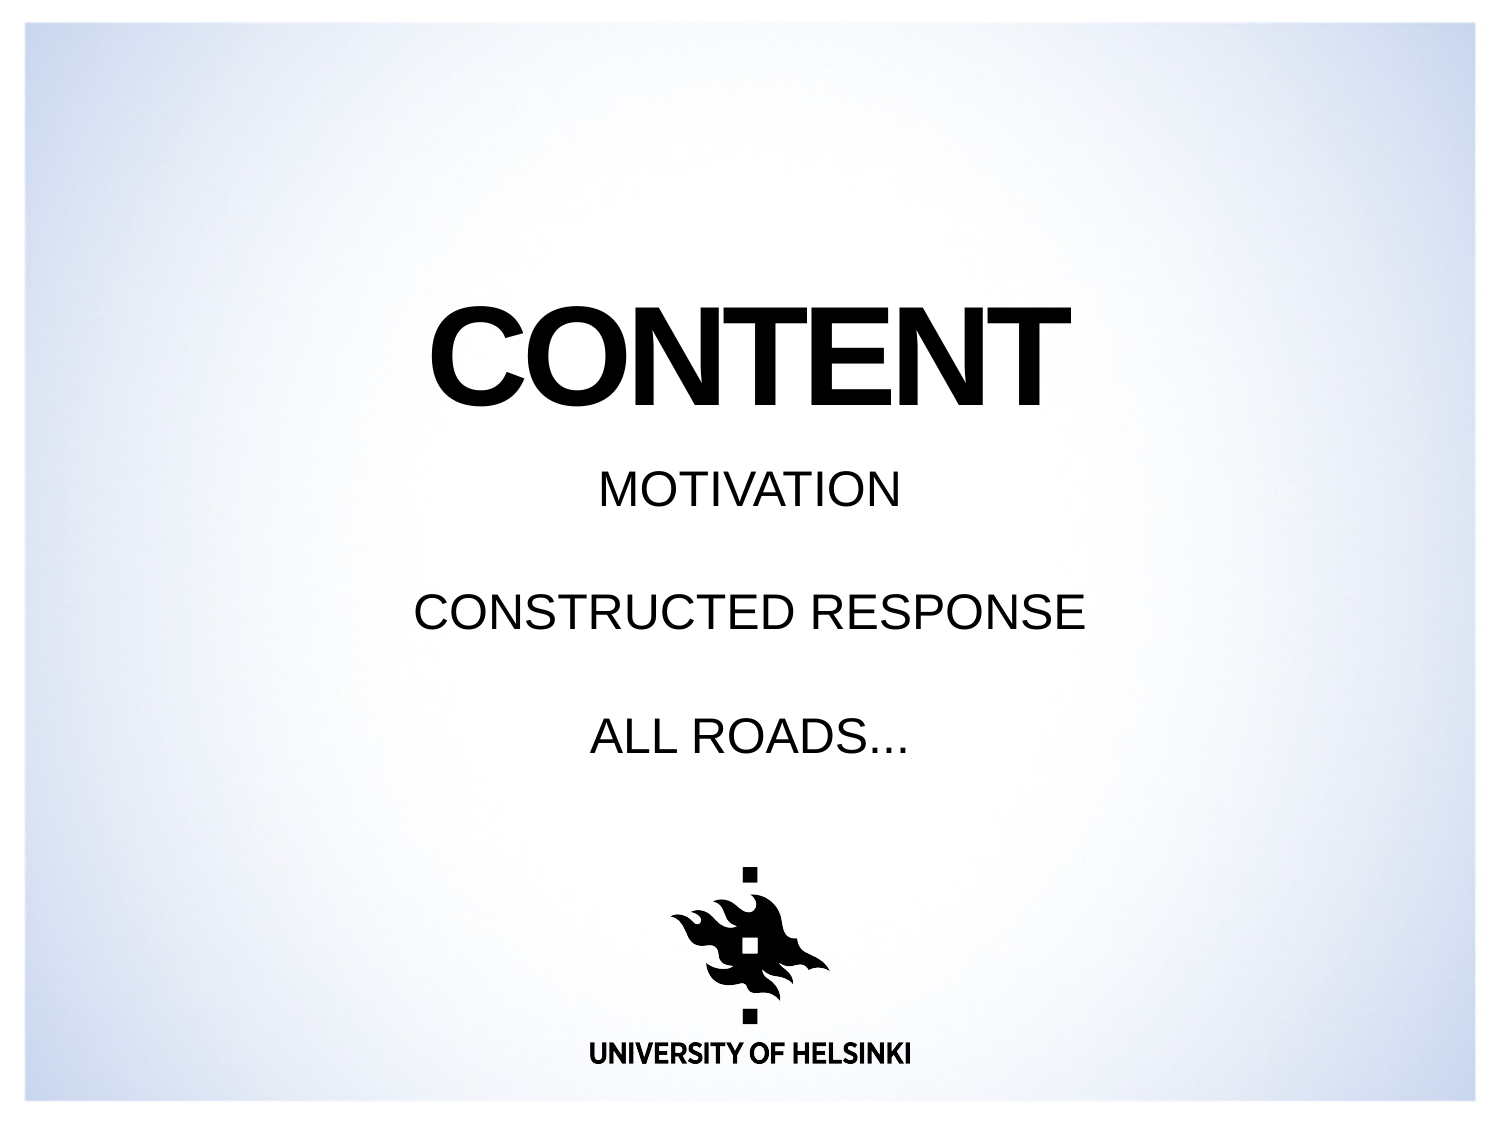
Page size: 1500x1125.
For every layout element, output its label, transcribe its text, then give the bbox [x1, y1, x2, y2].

title CONTENT [112, 71, 1388, 442]
subtitle Motivation Constructed response All roads... [112, 463, 1388, 848]
picture [0, 0, 1500, 1125]
